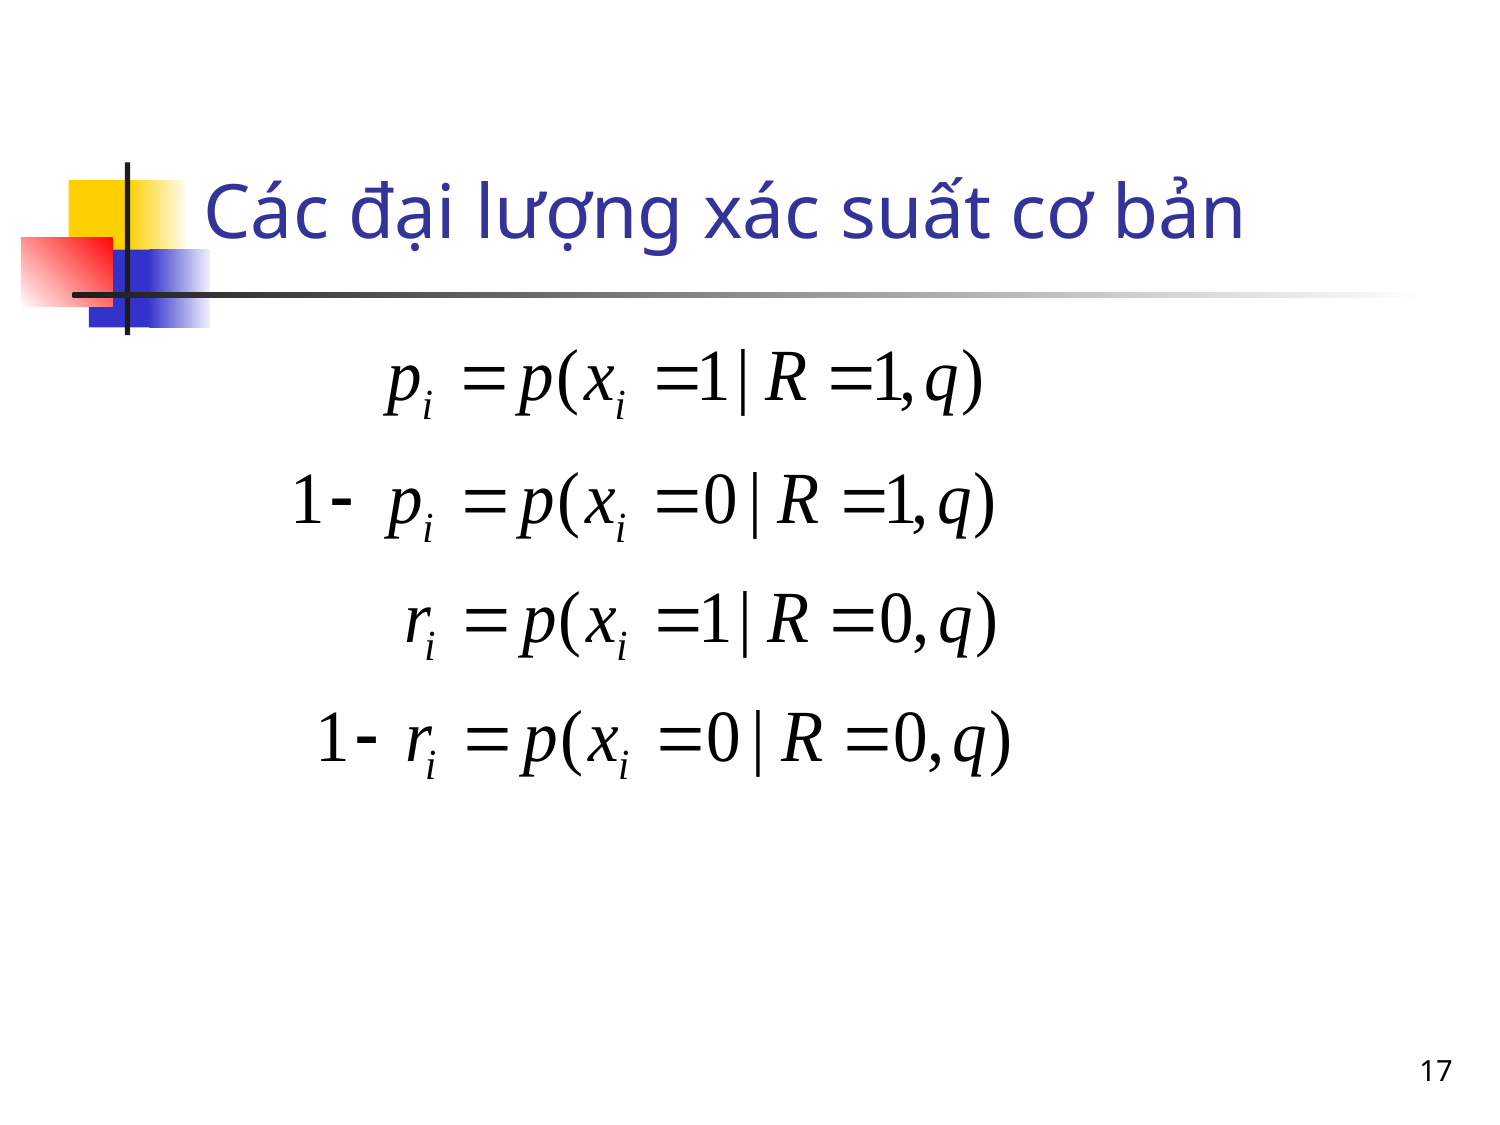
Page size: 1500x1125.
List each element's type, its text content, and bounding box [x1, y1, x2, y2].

picture [368, 327, 996, 438]
slide_number <number> [1155, 1024, 1468, 1100]
text_box Các đại lượng xác suất cơ bản [188, 66, 1468, 275]
picture [287, 450, 1007, 561]
picture [393, 568, 1009, 680]
picture [312, 687, 1028, 798]
